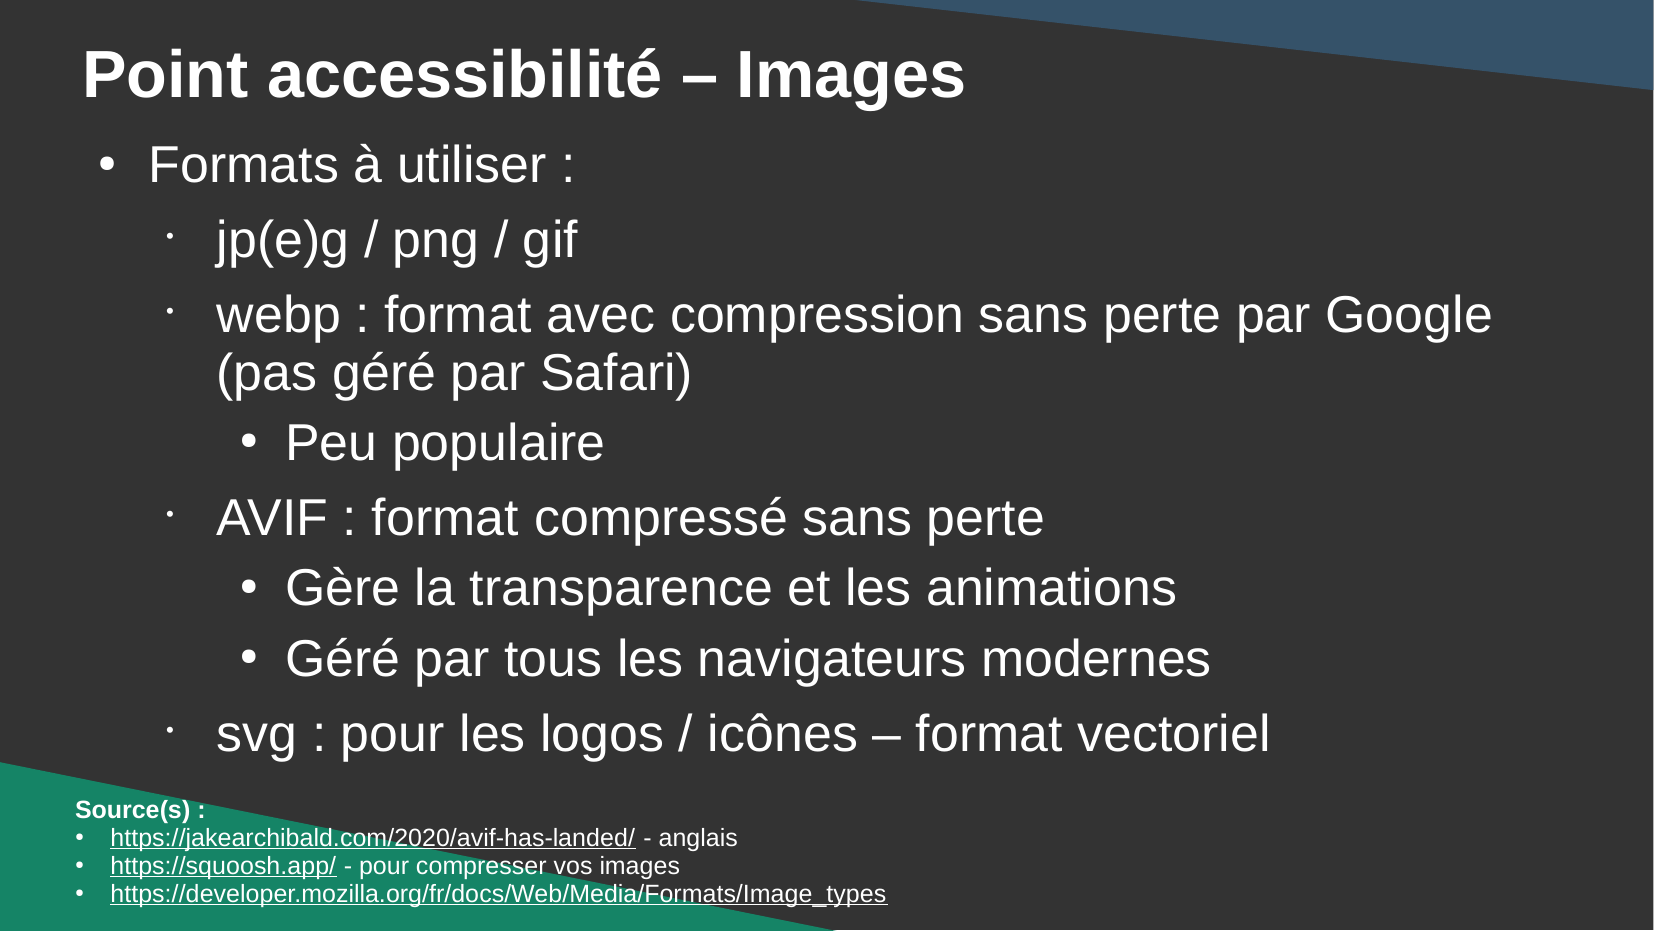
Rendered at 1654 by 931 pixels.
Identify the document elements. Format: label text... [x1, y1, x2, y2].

text_box [855, 0, 1654, 91]
list Formats à utiliser : jp(e)g / png / gif webp : format avec compression sans perte par Google (pas géré par Safari) Peu populaire AVIF : format compressé sans perte Gère la transparence et les animations Géré par tous les navigateurs modernes svg : pour les logos / icônes – format vectoriel [80, 135, 1605, 763]
text_box Source(s) : https://jakearchibald.com/2020/avif-has-landed/ - anglais https://squoosh.app/ - pour compresser vos images https://developer.mozilla.org/fr/docs/Web/Media/Formats/Image_types [60, 788, 1546, 916]
text_box [0, 762, 837, 931]
title Point accessibilité – Images [82, 37, 1571, 122]
